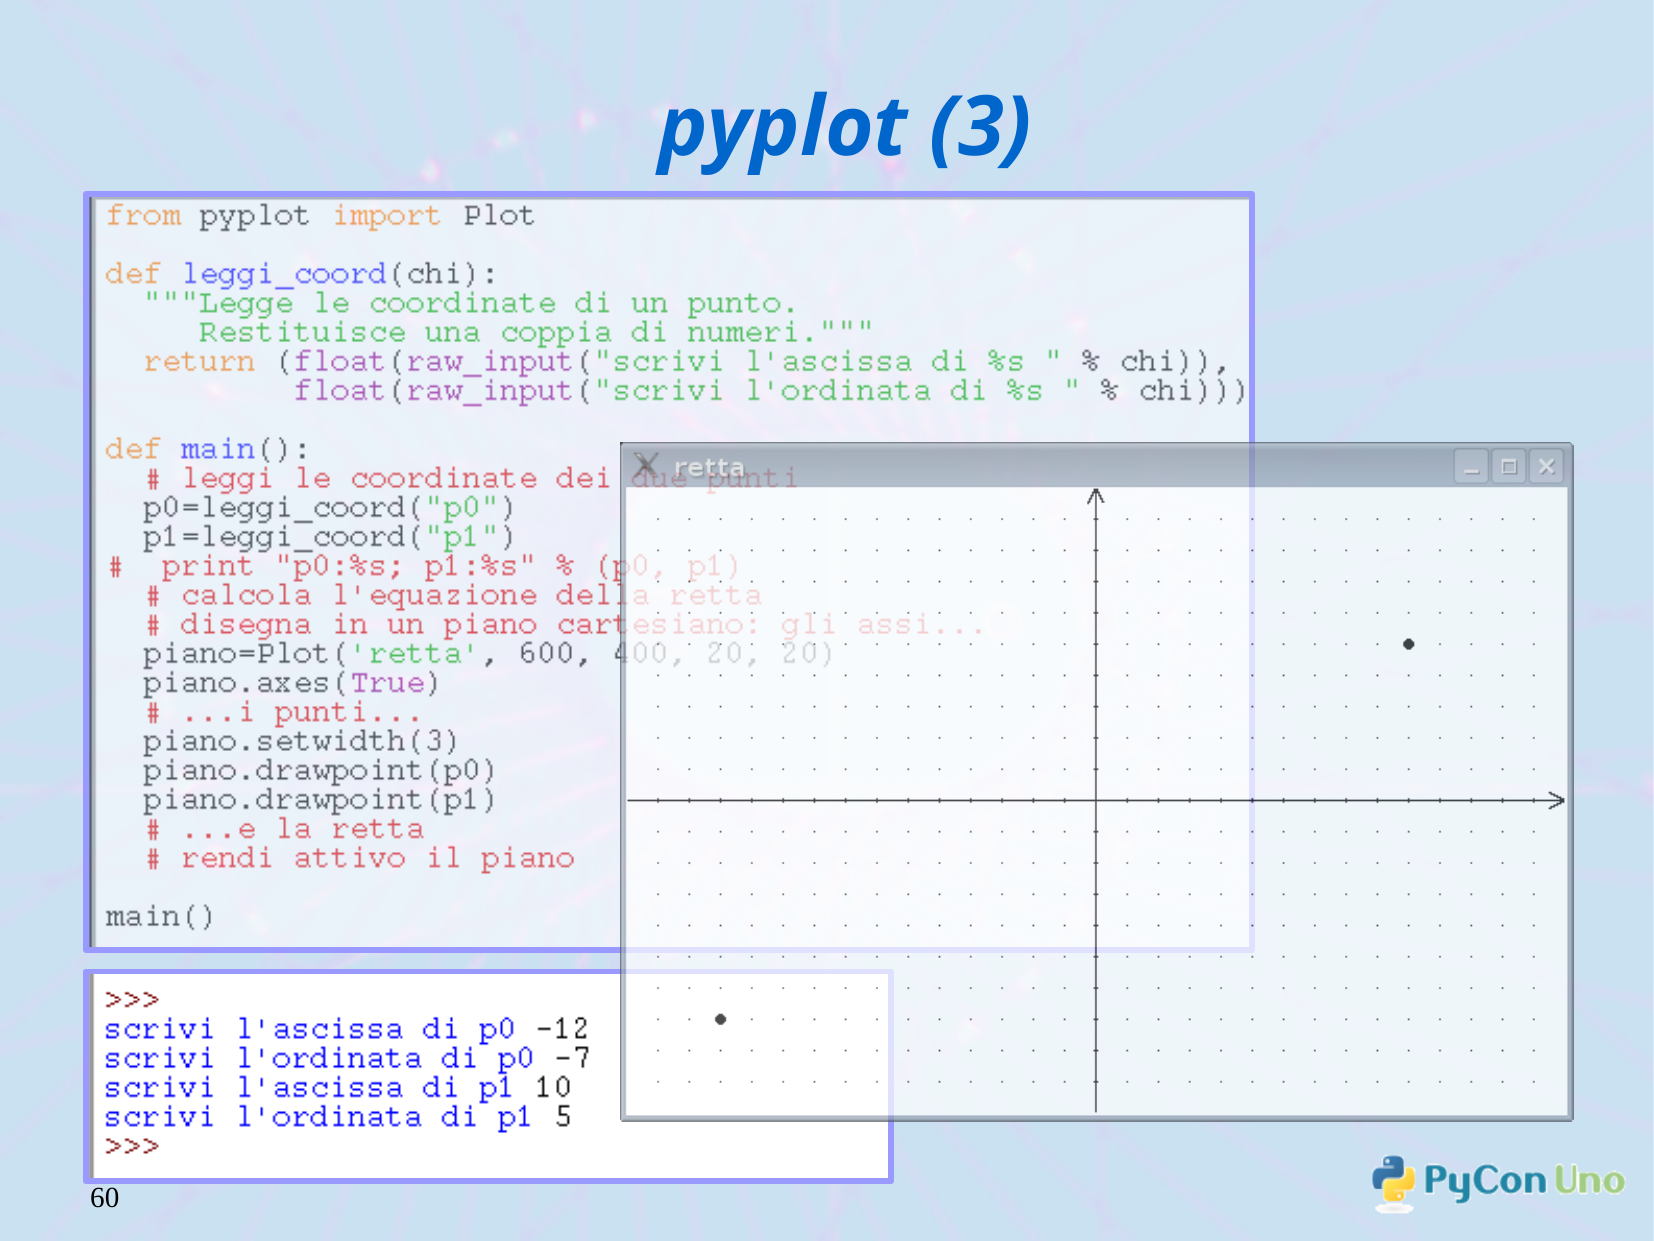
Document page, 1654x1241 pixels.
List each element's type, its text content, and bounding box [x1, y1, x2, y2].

picture [0, 0, 1654, 1241]
title pyplot (3) [139, 19, 1552, 227]
